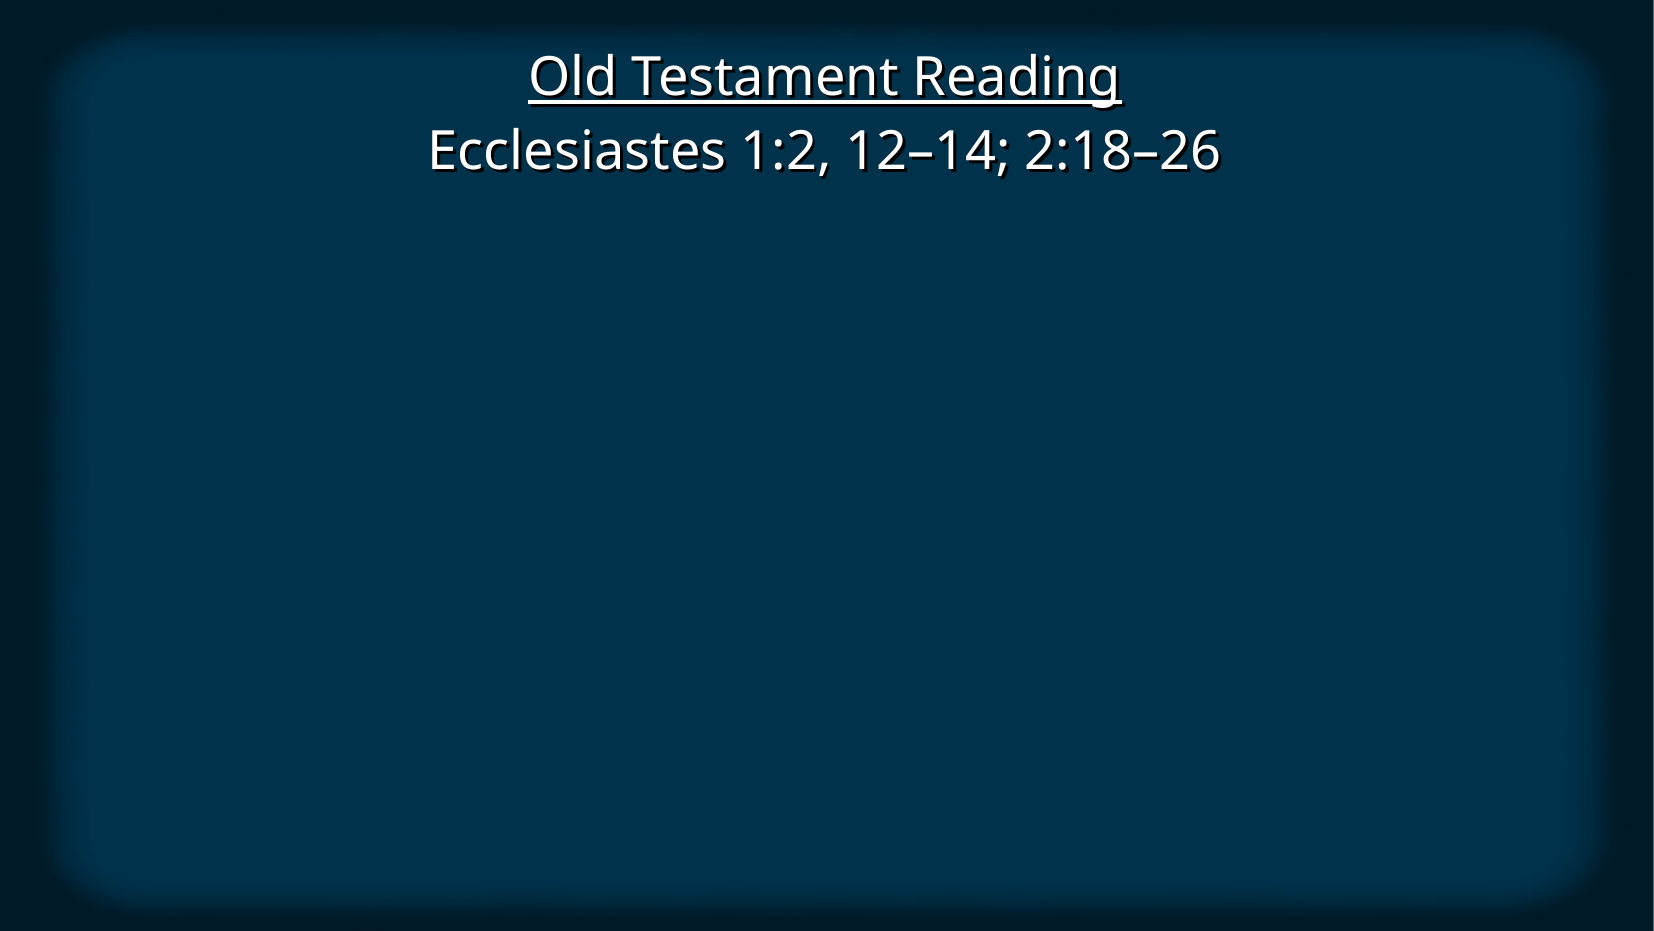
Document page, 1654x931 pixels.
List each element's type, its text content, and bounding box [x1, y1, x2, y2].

picture [0, 0, 1654, 931]
text_box Old Testament Reading Ecclesiastes 1:2, 12–14; 2:18–26 [75, 30, 1576, 189]
